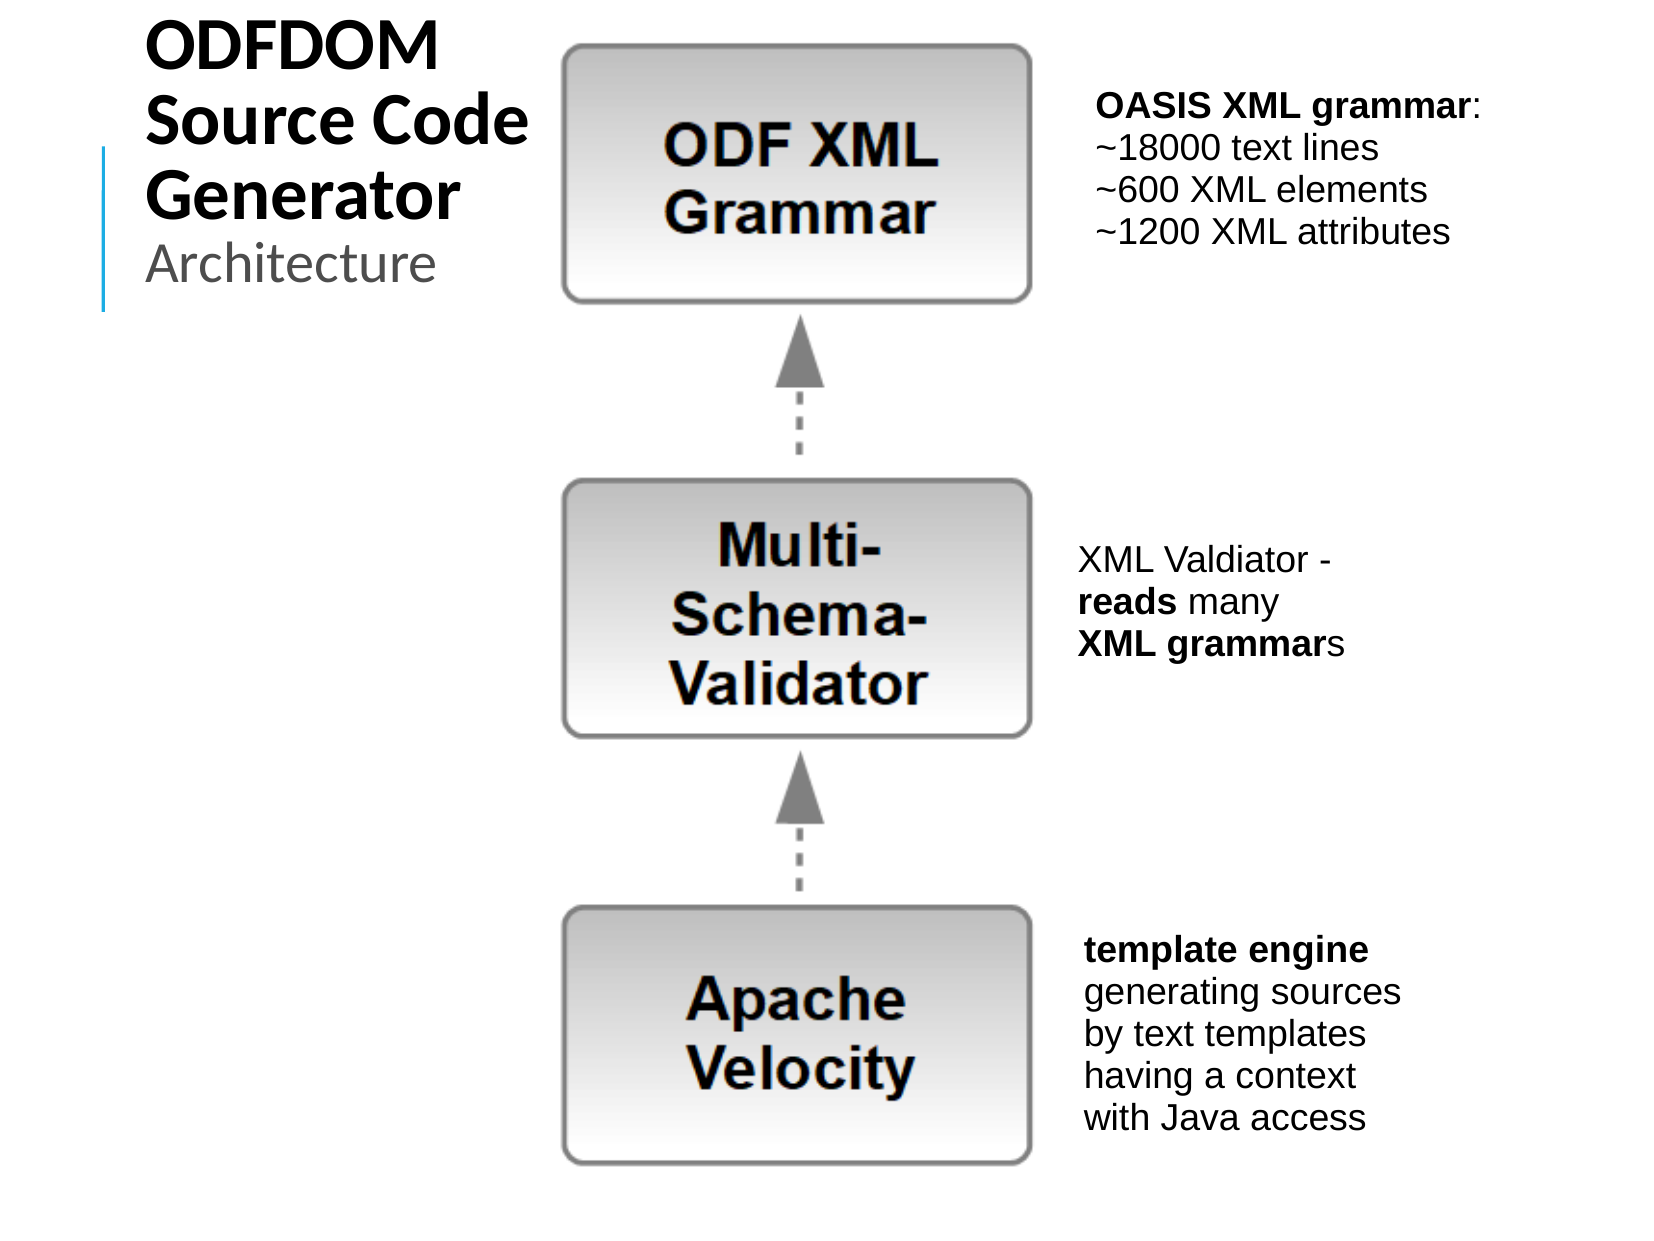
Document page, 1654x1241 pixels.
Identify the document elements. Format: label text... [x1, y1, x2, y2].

title ODFDOM Source Code Generator Architecture [145, 13, 542, 297]
picture [542, 13, 1052, 1182]
text_box XML Valdiator - reads many XML grammars [1062, 531, 1489, 673]
text_box template engine generating sources by text templates having a context with Java access [1068, 921, 1424, 1147]
title ODFDOM Source Code Generator Architecture [1052, 13, 1388, 297]
text_box OASIS XML grammar: ~18000 text lines ~600 XML elements ~1200 XML attributes [1080, 76, 1542, 260]
